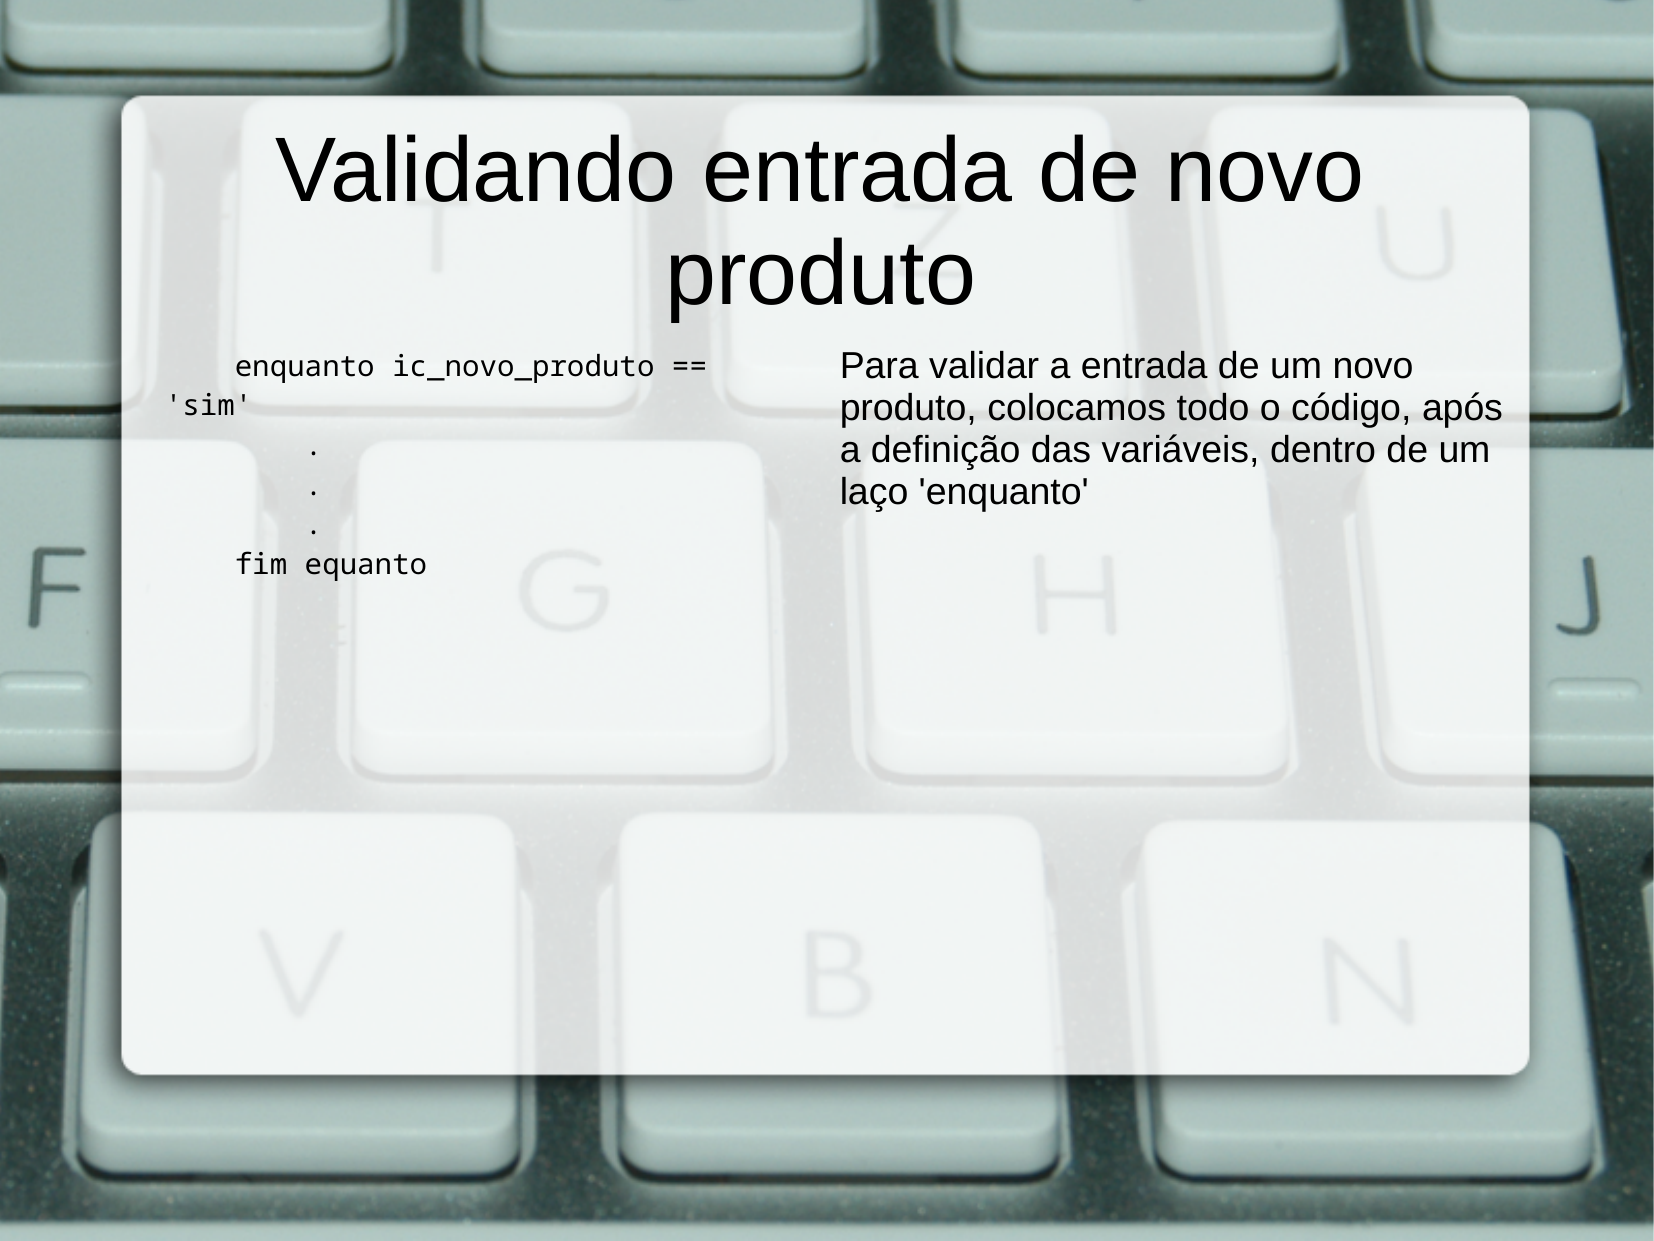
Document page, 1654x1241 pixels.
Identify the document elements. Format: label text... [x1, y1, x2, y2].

text_box Para validar a entrada de um novo produto, colocamos todo o código, após a definição das variáveis, dentro de um laço 'enquanto' [825, 337, 1538, 521]
text_box enquanto ic_novo_produto == 'sim' . . . fim equanto [150, 337, 751, 548]
title Validando entrada de novo produto [135, 118, 1506, 324]
picture [0, 0, 1654, 1241]
